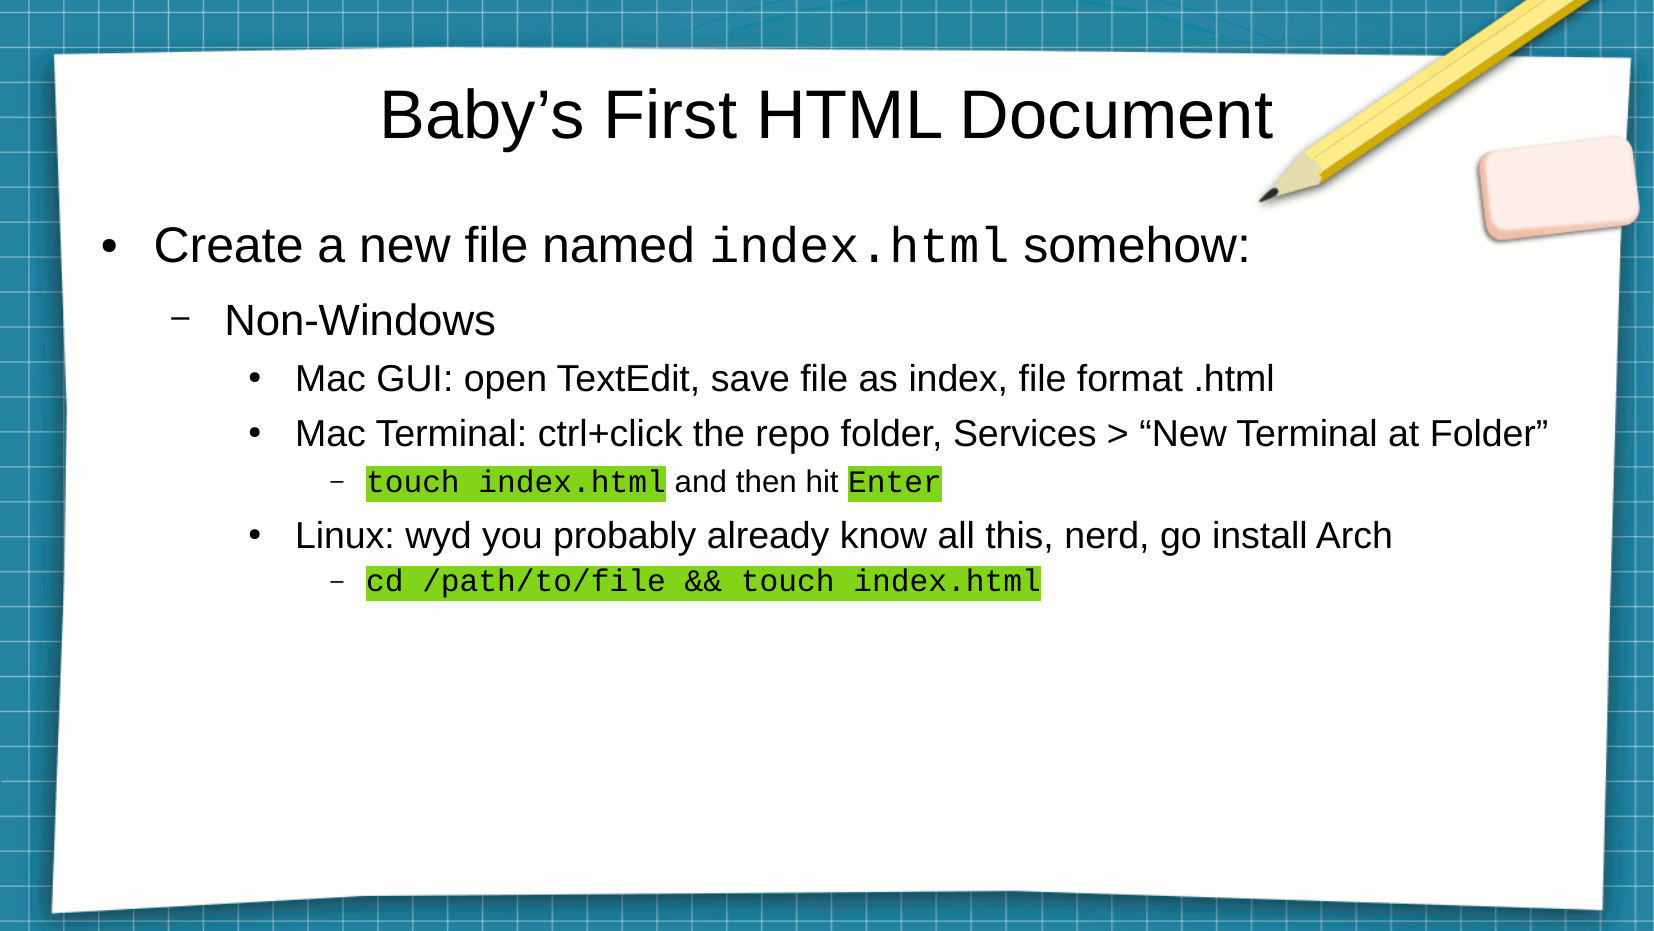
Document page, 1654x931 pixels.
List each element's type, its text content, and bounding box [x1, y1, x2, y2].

list Create a new file named index.html somehow: Non-Windows Mac GUI: open TextEdit, save file as index, file format .html Mac Terminal: ctrl+click the repo folder, Services > “New Terminal at Folder” touch index.html and then hit Enter Linux: wyd you probably already know all this, nerd, go install Arch cd /path/to/file && touch index.html [82, 217, 1571, 758]
title Baby’s First HTML Document [82, 37, 1571, 193]
picture [0, 0, 1654, 931]
